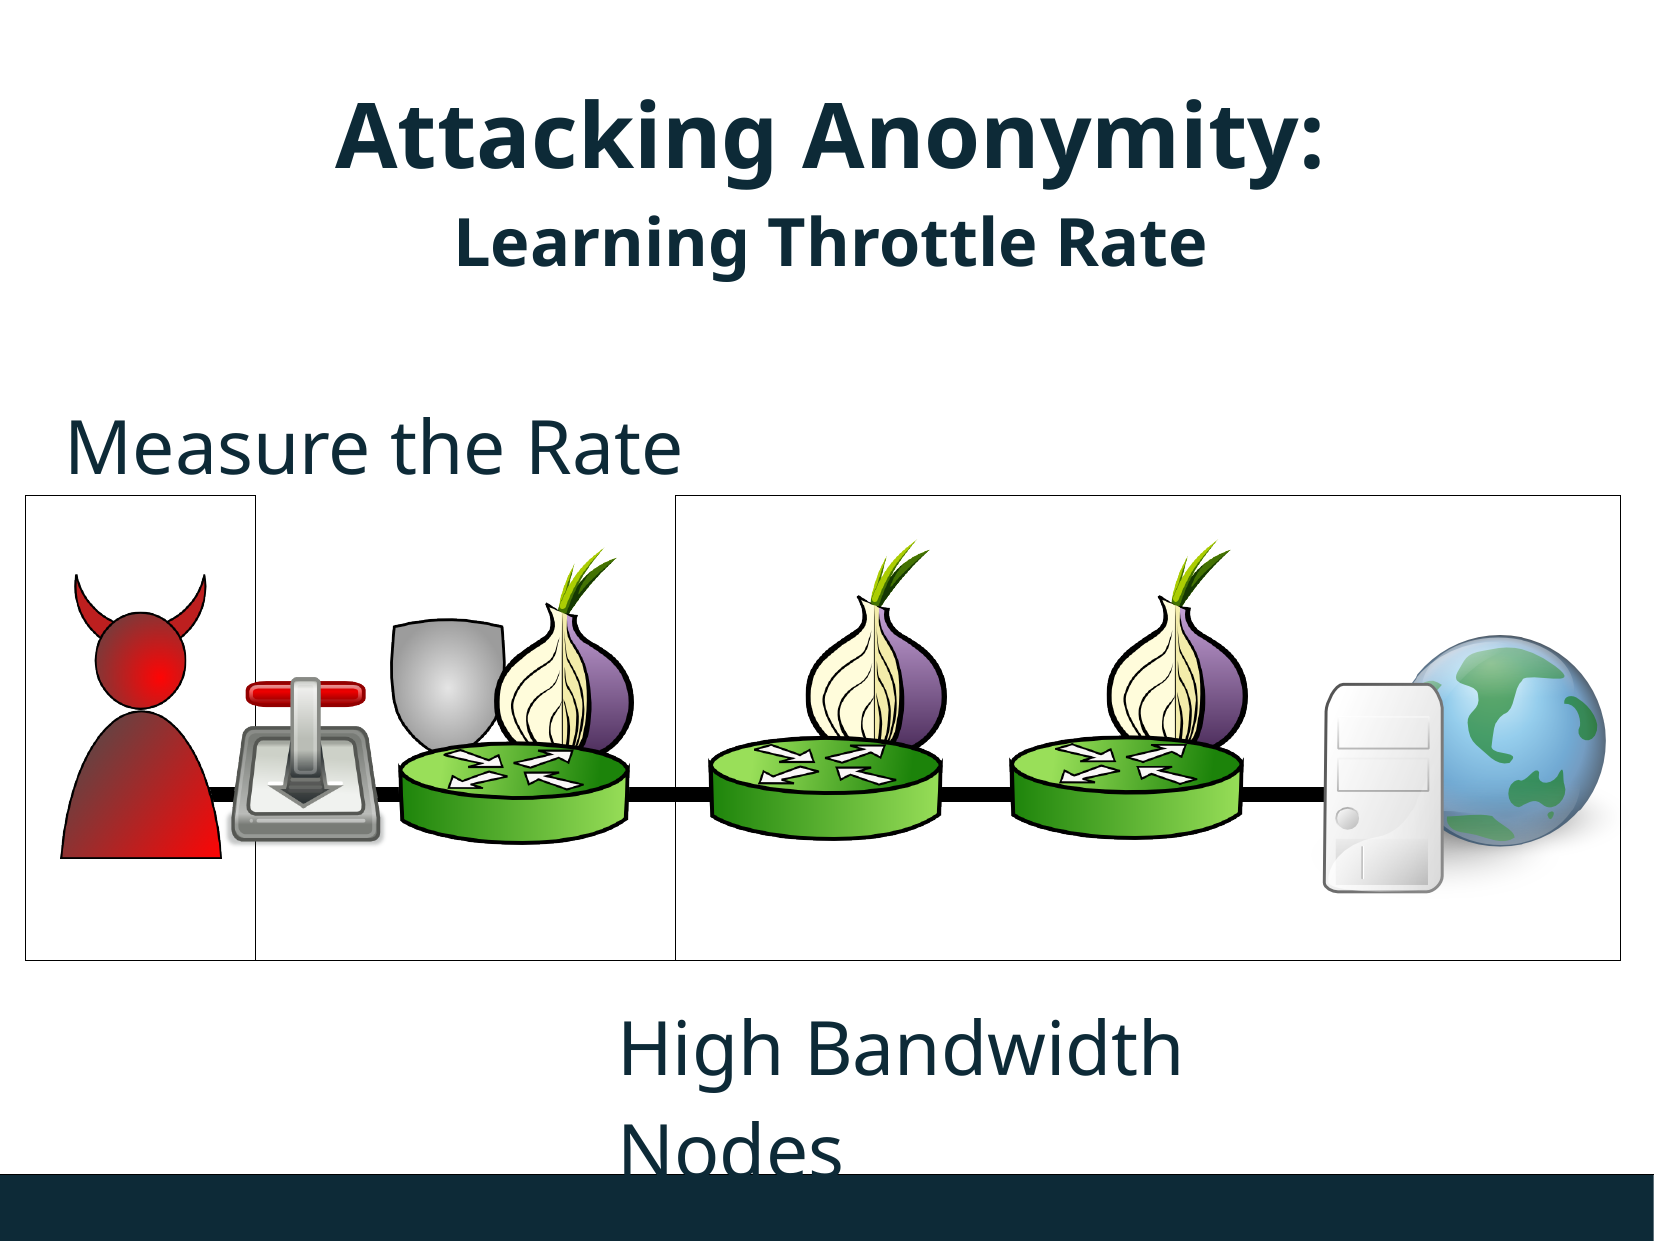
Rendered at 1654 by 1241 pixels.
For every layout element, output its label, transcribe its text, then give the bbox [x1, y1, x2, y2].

picture [1001, 539, 1248, 841]
picture [390, 547, 634, 845]
picture [60, 573, 388, 859]
text_box High Bandwidth Nodes [602, 988, 1383, 1089]
title Attacking Anonymity: Learning Throttle Rate [86, 74, 1575, 282]
text_box Measure the Rate [50, 387, 616, 489]
picture [700, 539, 947, 841]
picture [1621, 635, 1629, 900]
picture [1310, 635, 1620, 900]
